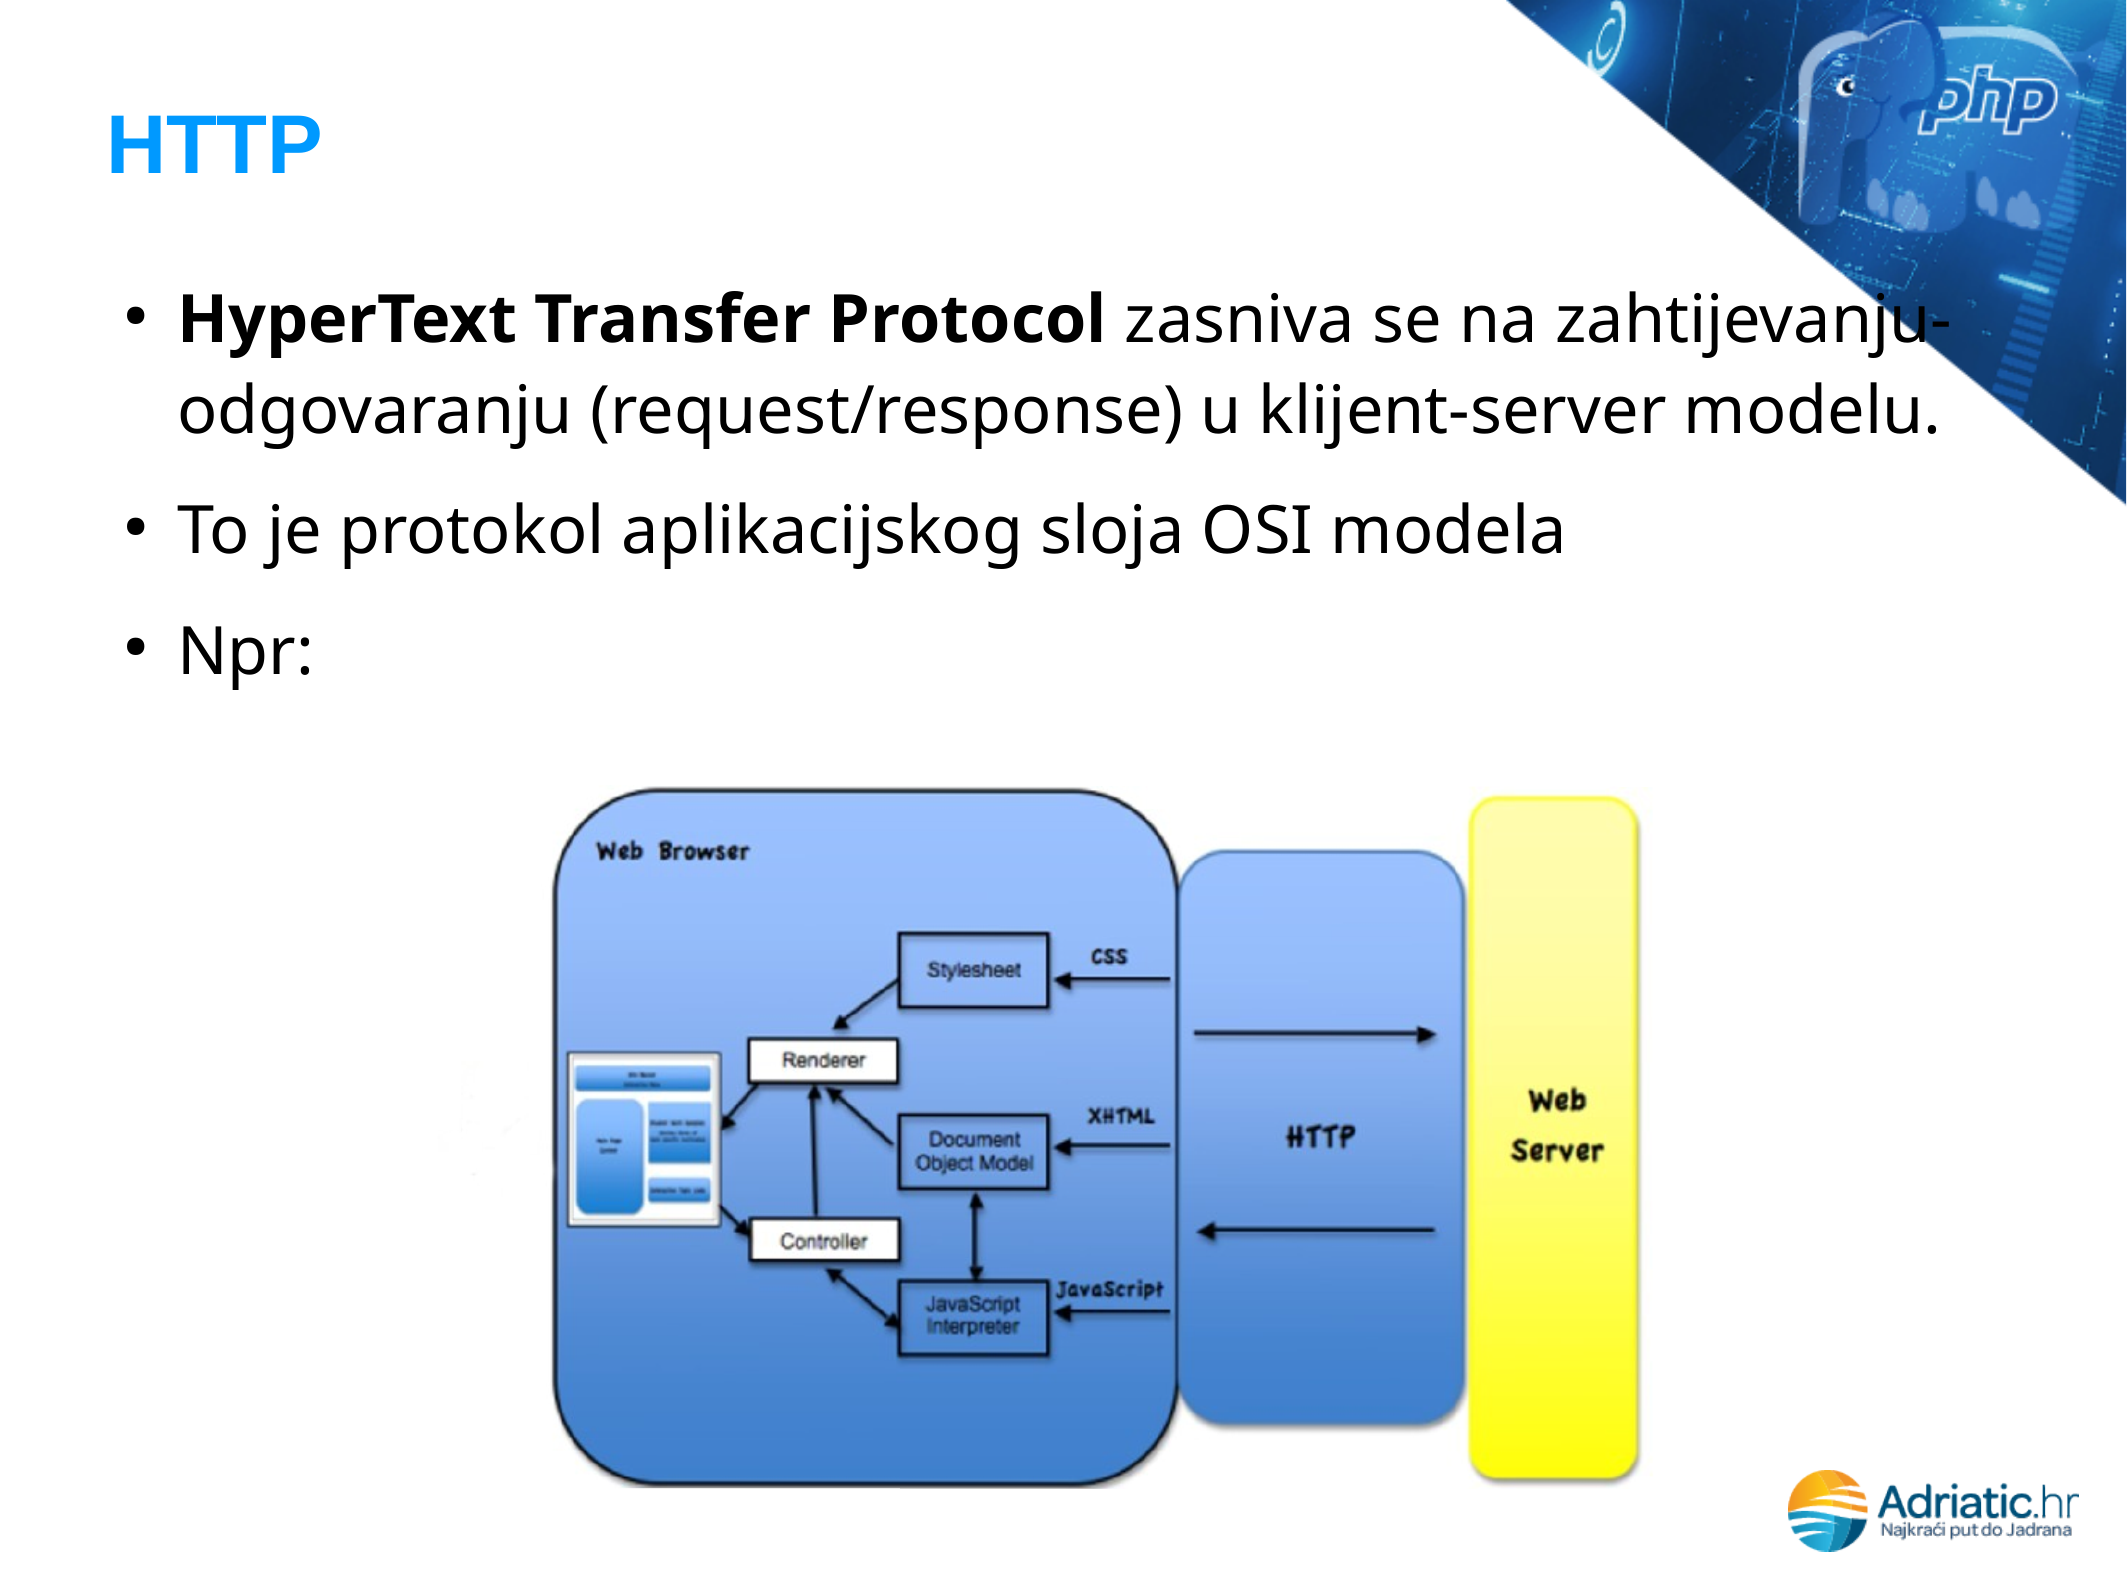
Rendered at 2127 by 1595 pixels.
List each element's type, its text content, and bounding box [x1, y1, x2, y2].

list HyperText Transfer Protocol zasniva se na zahtijevanju-odgovaranju (request/response) u klijent-server modelu. To je protokol aplikacijskog sloja OSI modela Npr: [106, 271, 2020, 1453]
picture [1788, 1470, 2079, 1552]
picture [437, 785, 1654, 1489]
title HTTP [106, 70, 1630, 219]
picture [1505, 0, 2127, 625]
